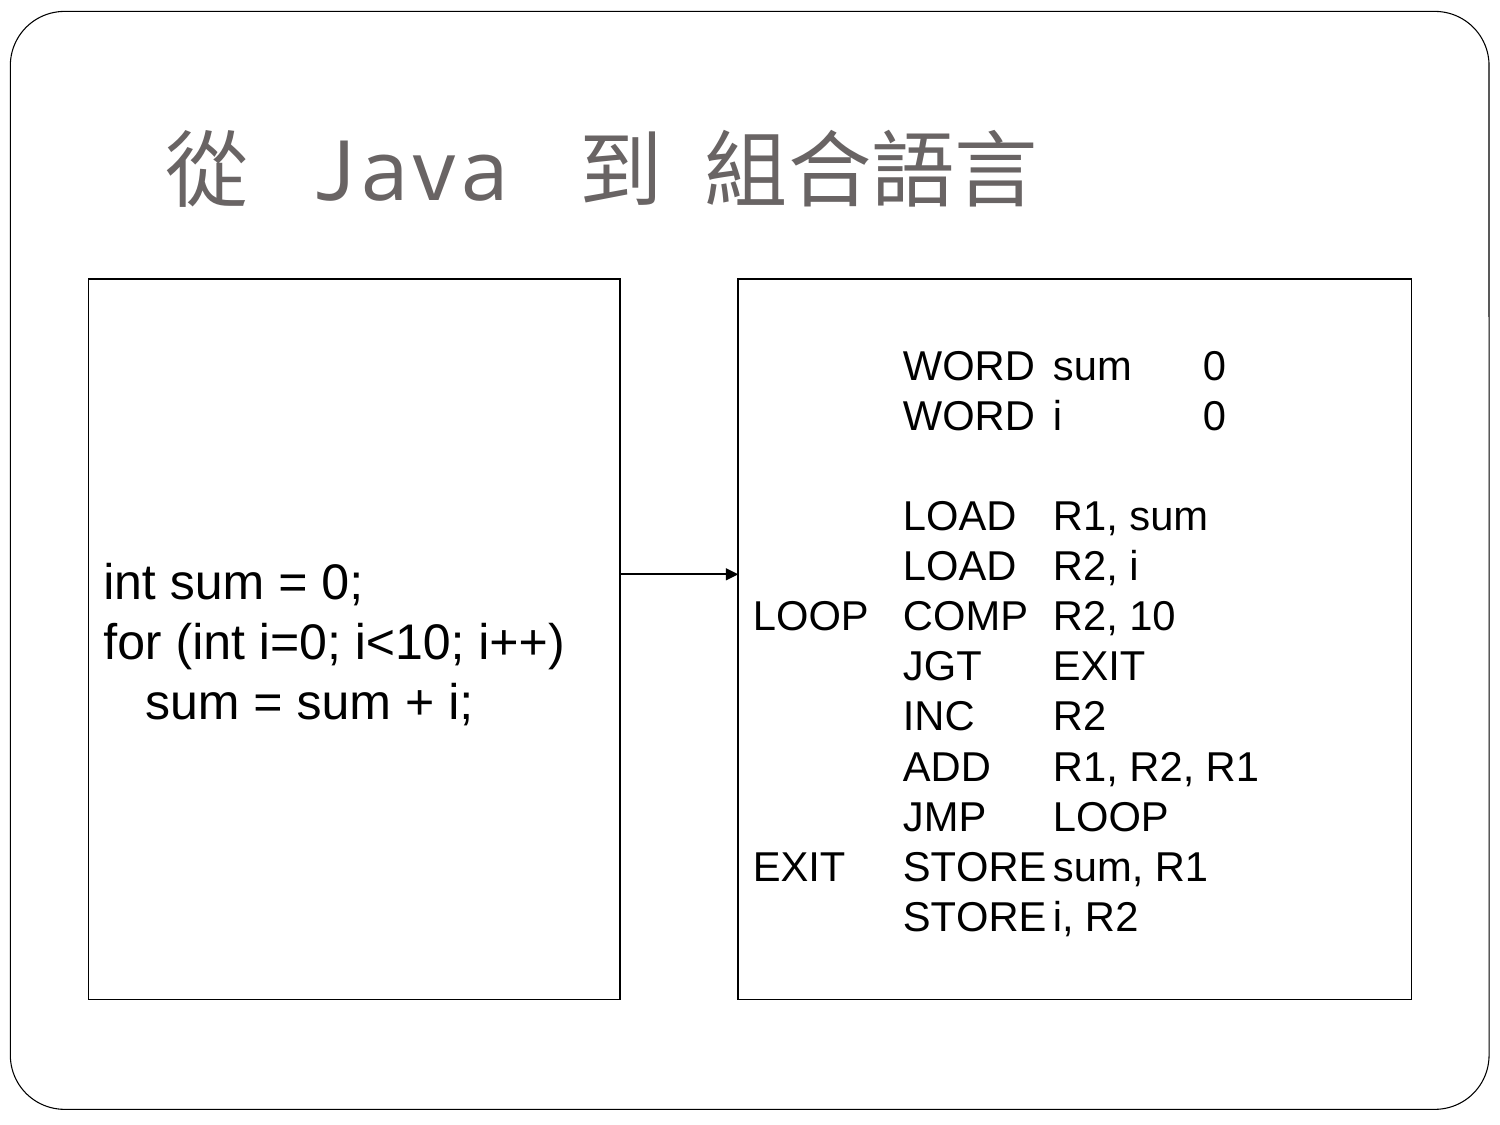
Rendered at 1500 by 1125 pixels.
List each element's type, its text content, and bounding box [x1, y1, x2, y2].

text_box int sum = 0; for (int i=0; i<10; i++) sum = sum + i; [88, 278, 621, 1000]
text_box WORD sum 0 WORD i 0 LOAD R1, sum LOAD R2, i LOOP COMP R2, 10 JGT EXIT INC R2 ADD R1, R2, R1 JMP LOOP EXIT STORE sum, R1 STORE i, R2 [738, 278, 1412, 1000]
title 從 Java 到 組合語言 [150, 44, 1426, 233]
